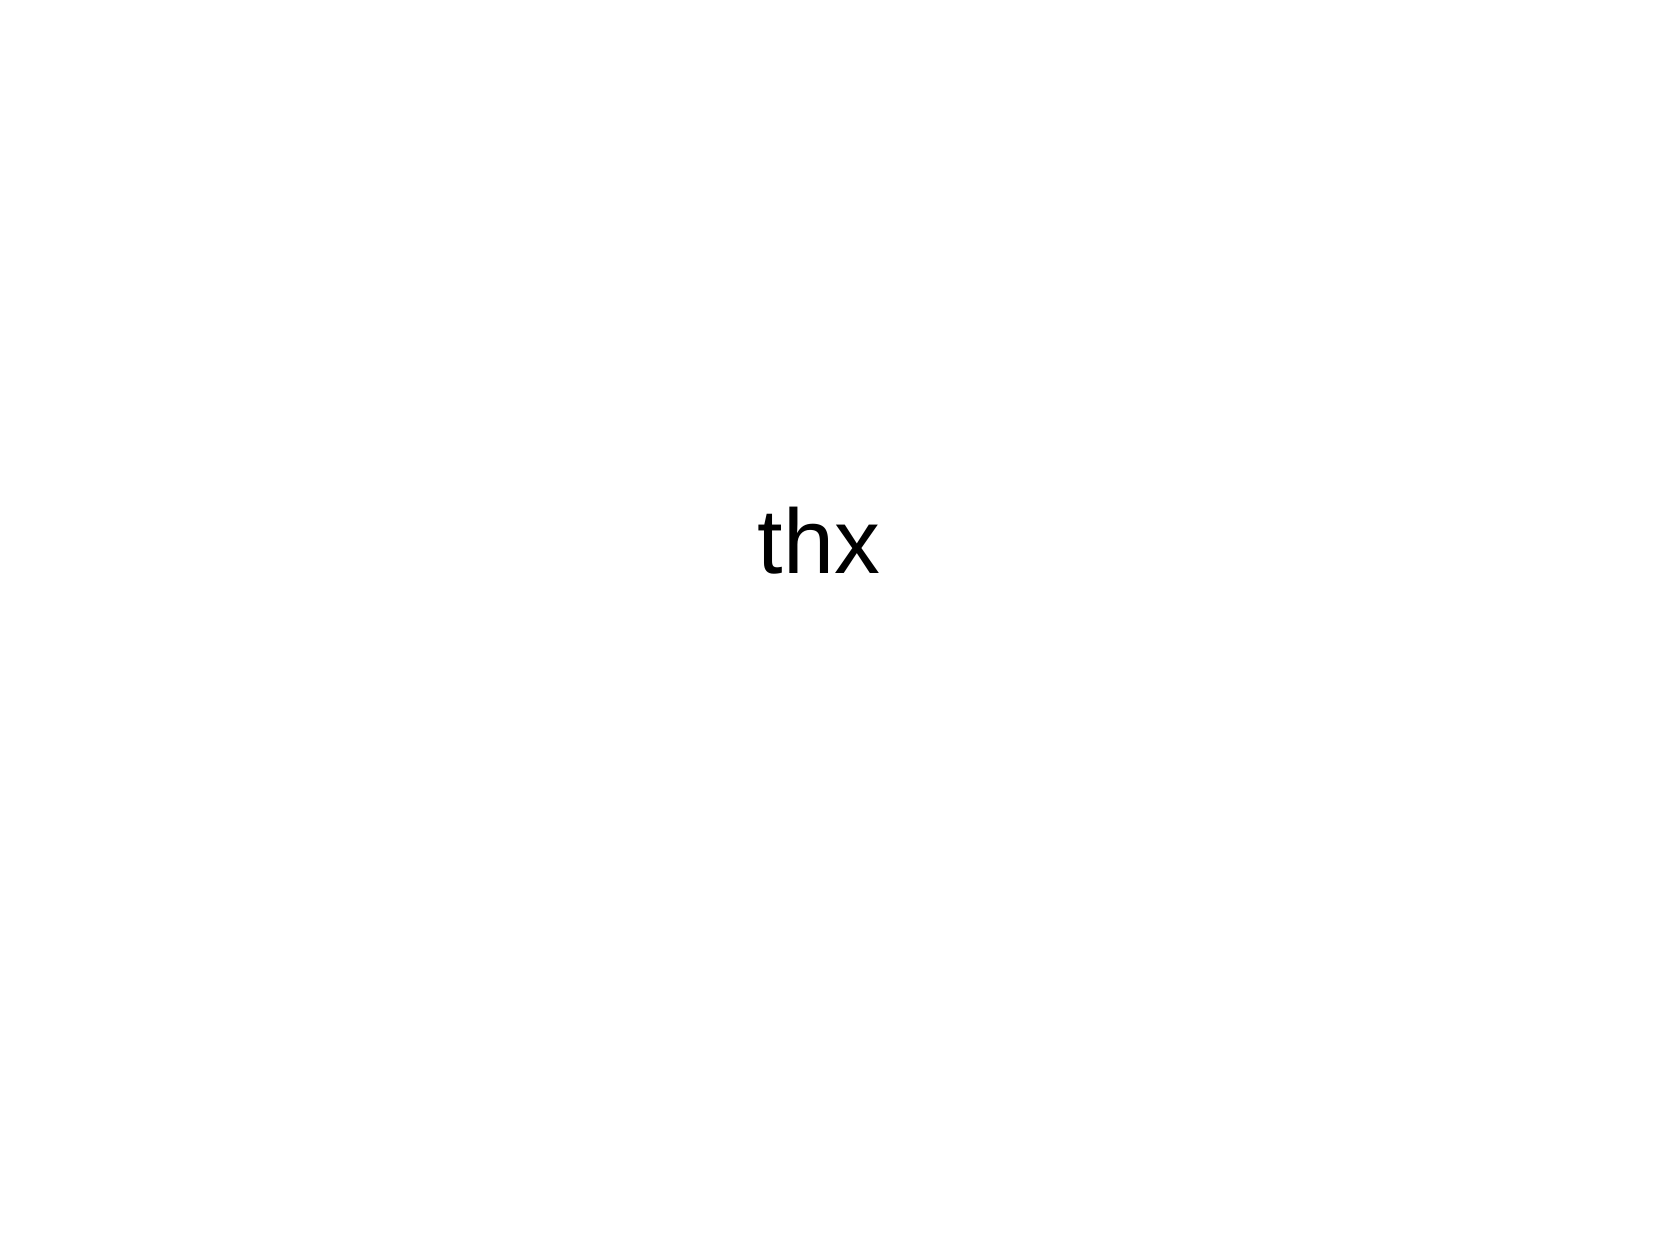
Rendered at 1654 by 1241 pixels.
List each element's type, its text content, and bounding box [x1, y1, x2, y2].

title thx [75, 437, 1564, 646]
